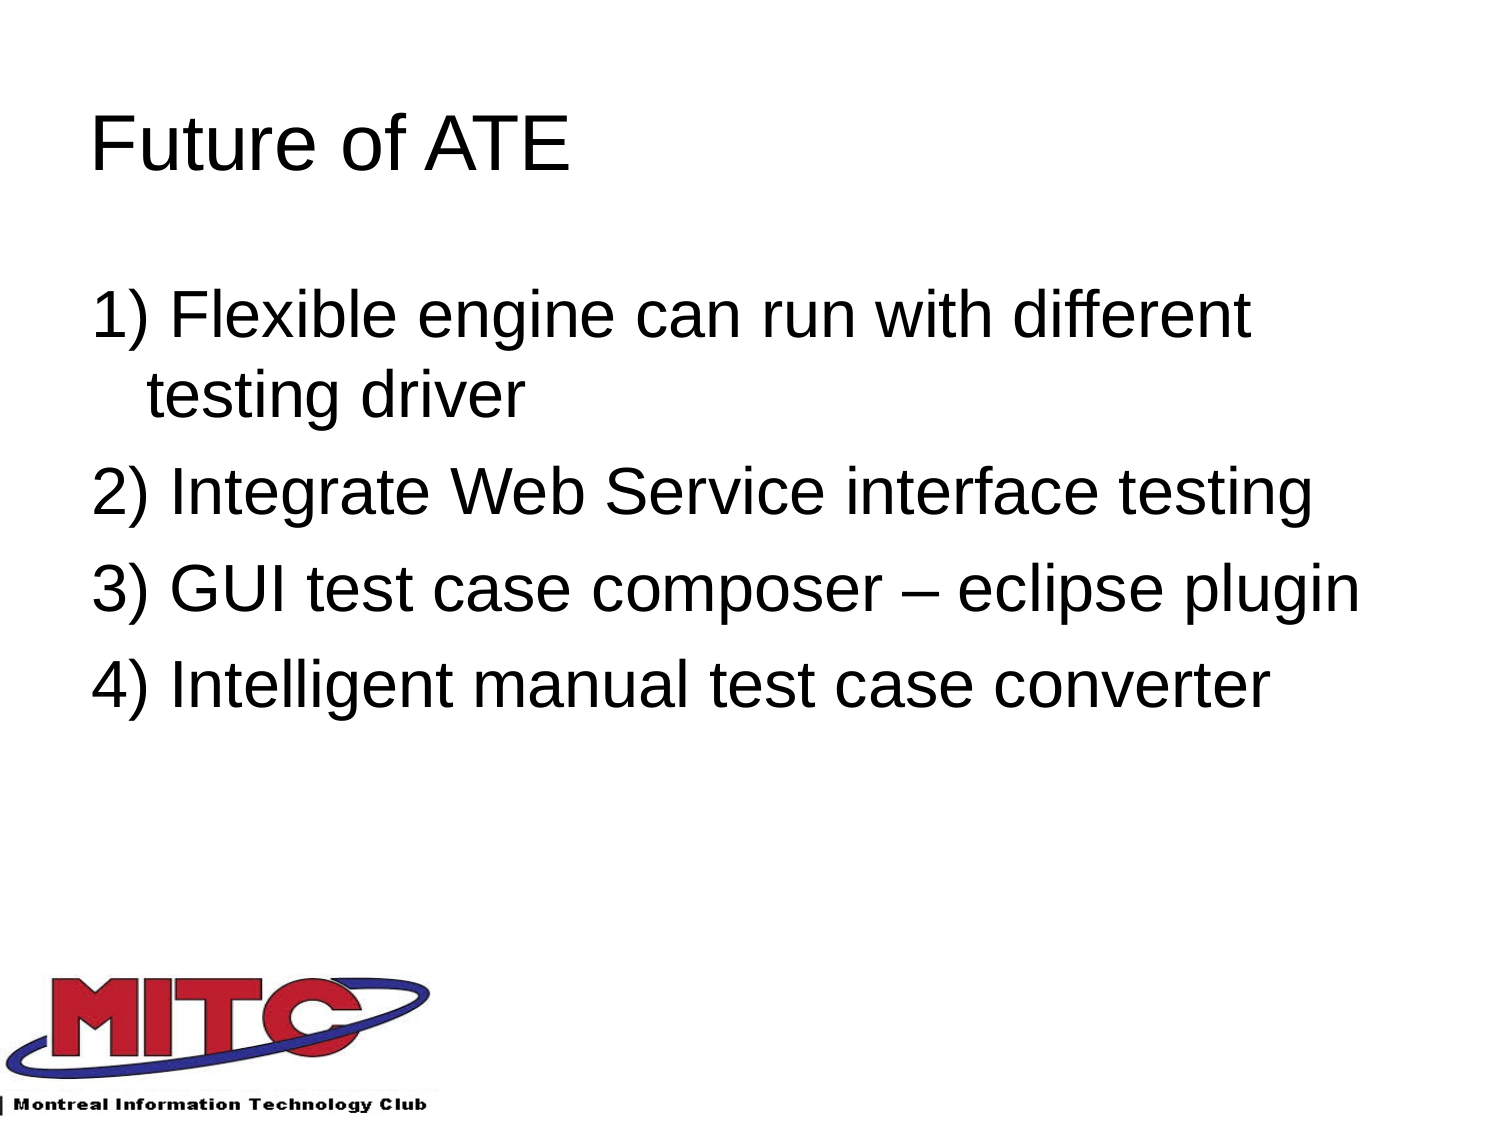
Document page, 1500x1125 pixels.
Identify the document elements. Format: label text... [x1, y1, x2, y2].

list 1) Flexible engine can run with different testing driver 2) Integrate Web Service interface testing 3) GUI test case composer – eclipse plugin 4) Intelligent manual test case converter [75, 263, 1425, 916]
title Future of ATE [75, 44, 1425, 233]
picture [0, 974, 480, 1116]
